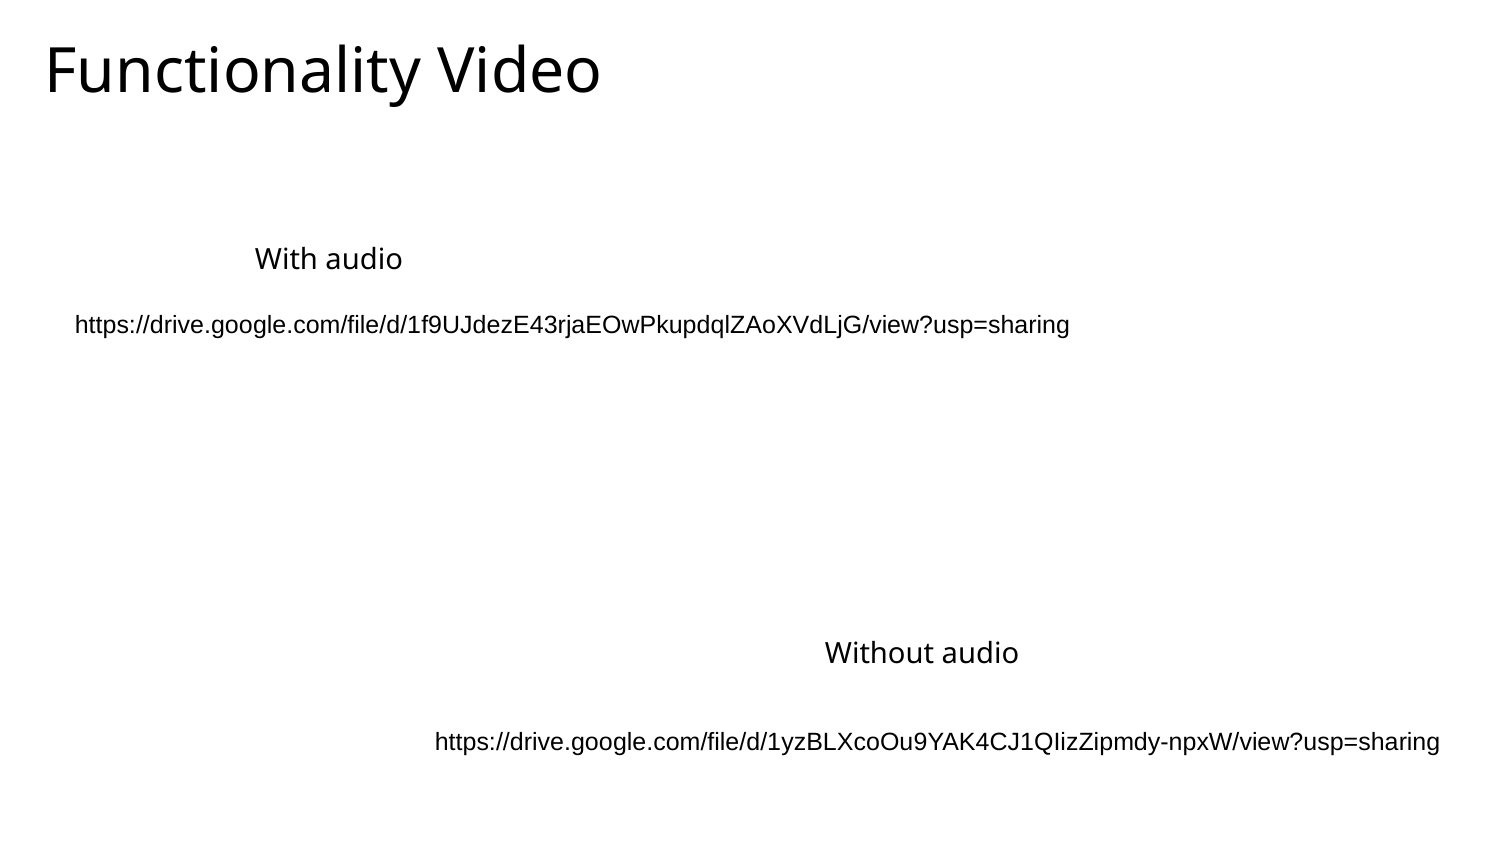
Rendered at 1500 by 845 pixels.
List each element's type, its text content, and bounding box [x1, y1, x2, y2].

text_box Functionality Video [29, 14, 1428, 109]
text_box Without audio [809, 619, 1134, 690]
text_box With audio [239, 225, 480, 303]
text_box https://drive.google.com/file/d/1f9UJdezE43rjaEOwPkupdqlZAoXVdLjG/view?usp=sharing [60, 303, 1500, 361]
text_box https://drive.google.com/file/d/1yzBLXcoOu9YAK4CJ1QIizZipmdy-npxW/view?usp=sharing [420, 720, 1471, 769]
